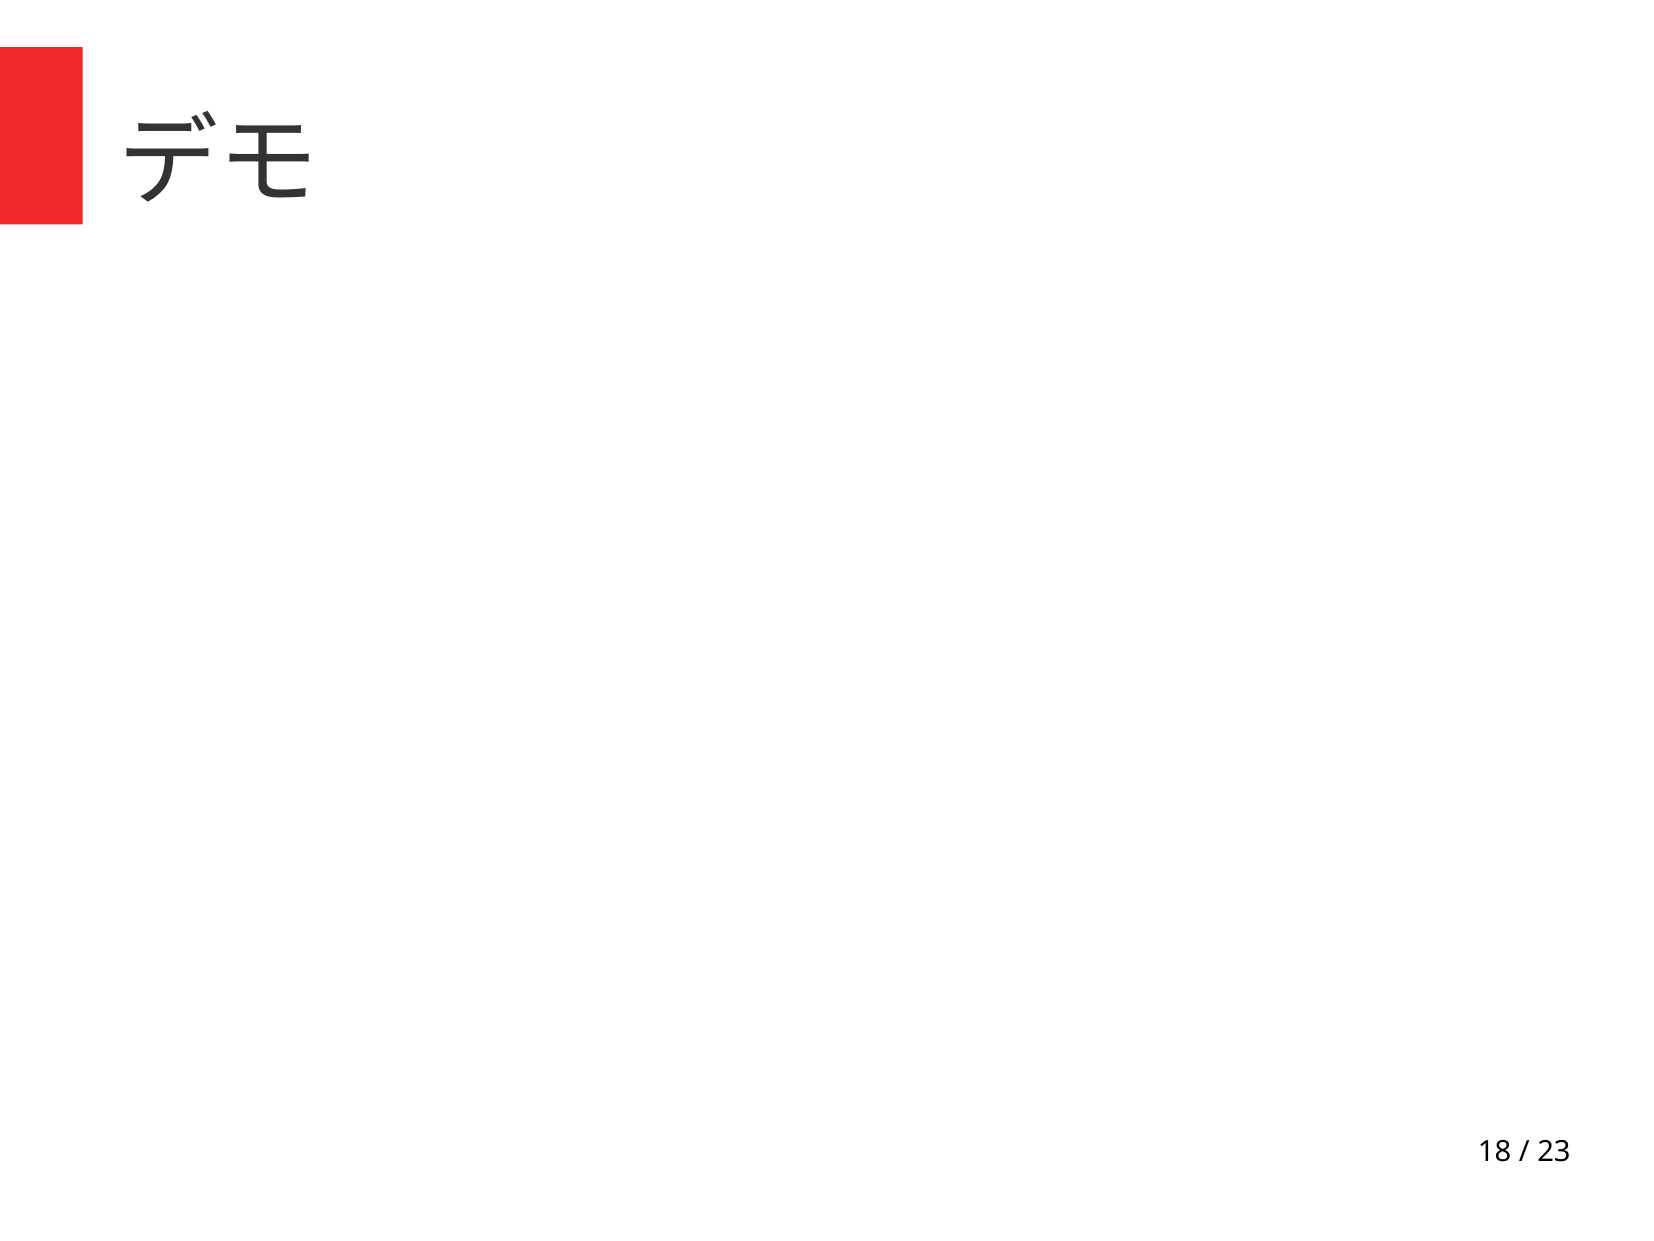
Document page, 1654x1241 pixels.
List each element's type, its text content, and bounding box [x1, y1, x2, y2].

title デモ [118, 49, 1571, 257]
